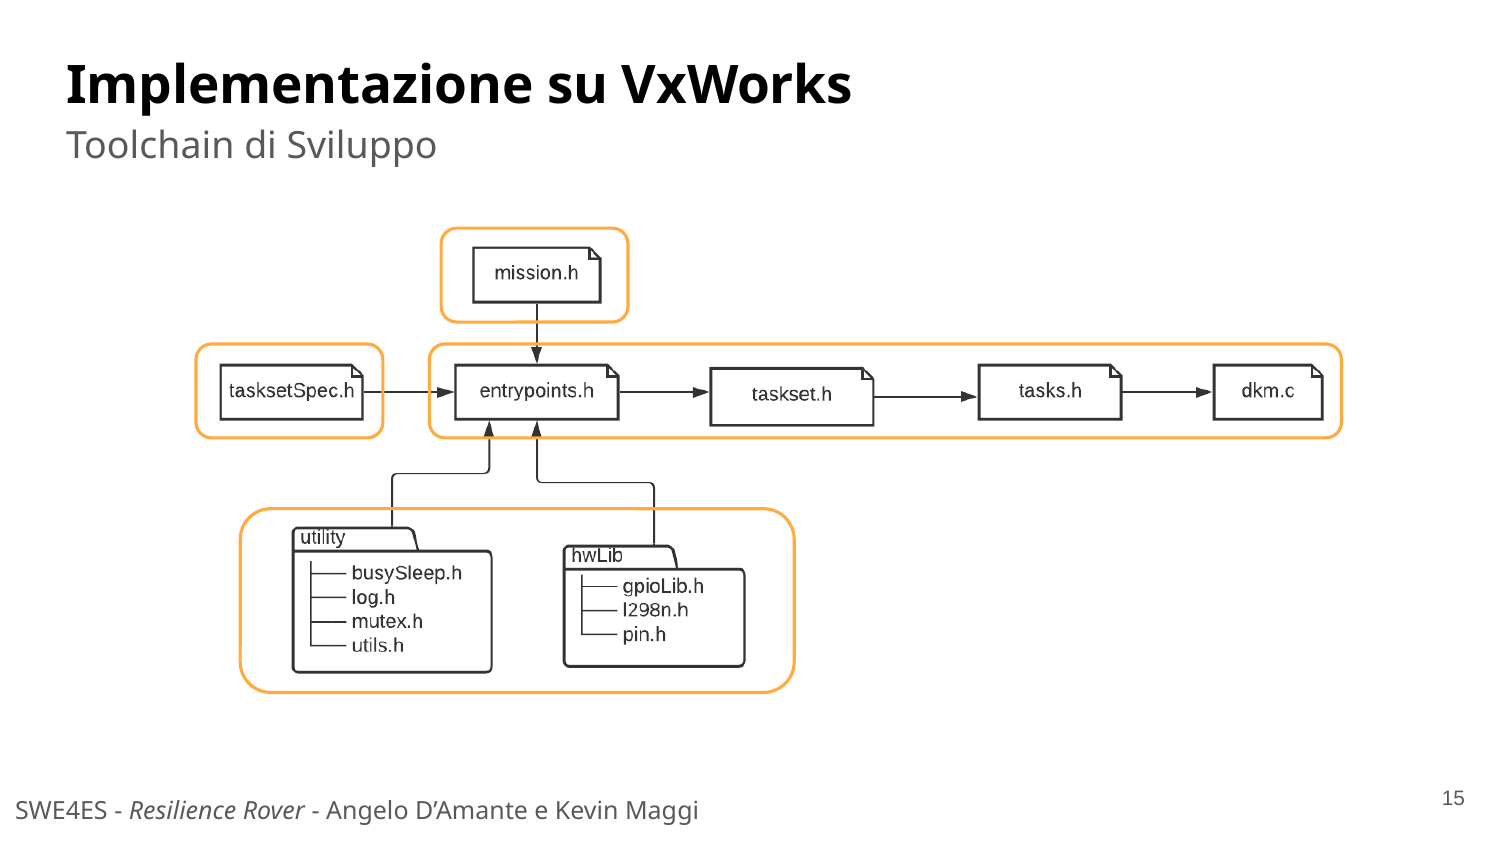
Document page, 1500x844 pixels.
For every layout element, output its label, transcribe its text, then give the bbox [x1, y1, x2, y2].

slide_number <number> [1389, 764, 1480, 830]
title Implementazione su VxWorks [51, 35, 1449, 99]
list Toolchain di Sviluppo [51, 99, 1449, 194]
picture [184, 211, 1358, 708]
